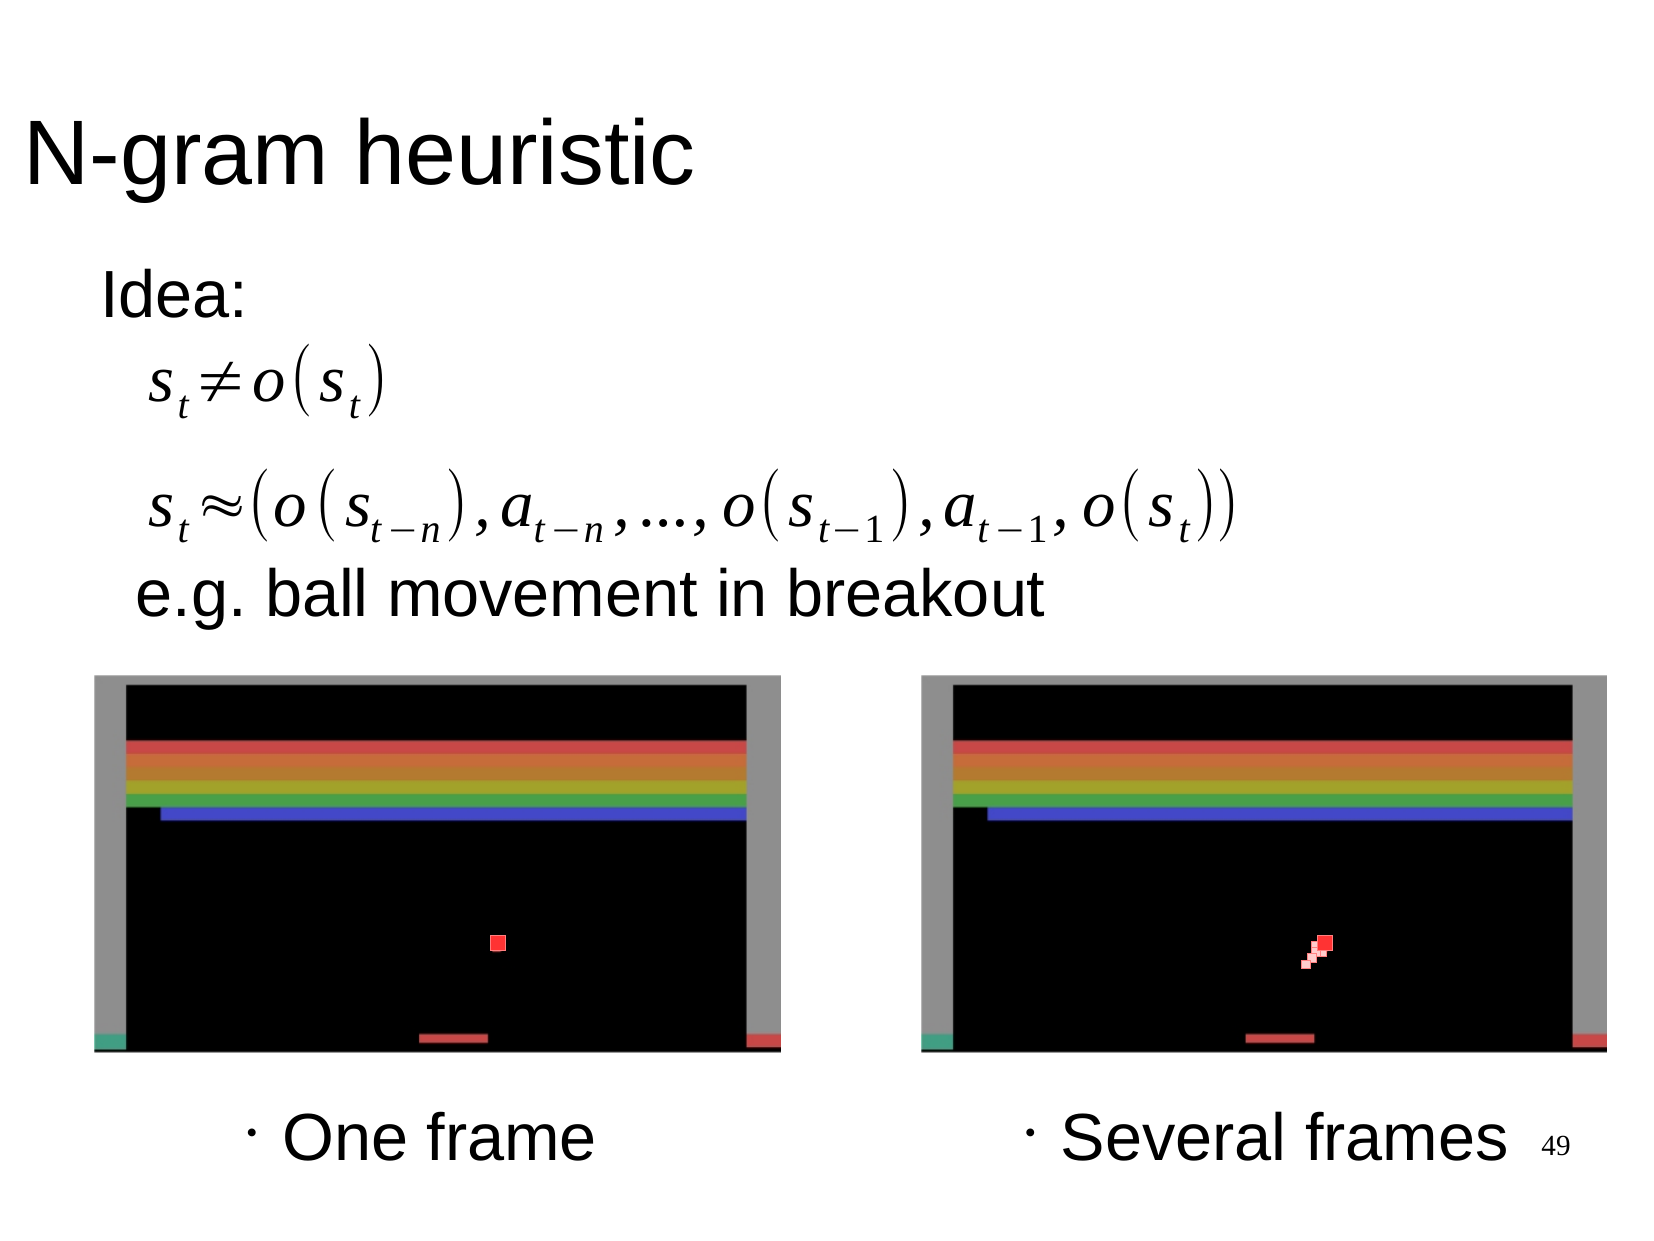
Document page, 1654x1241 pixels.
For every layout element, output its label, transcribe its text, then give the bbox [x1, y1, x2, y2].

text_box Idea: e.g. ball movement in breakout [64, 238, 1255, 649]
text_box One frame [10, 1099, 837, 1175]
title N-gram heuristic [23, 49, 1512, 257]
picture [921, 675, 1607, 1053]
text_box Several frames [837, 1099, 1654, 1175]
chart [131, 339, 403, 426]
picture [94, 675, 781, 1053]
text_box [490, 935, 506, 951]
chart [131, 463, 1256, 550]
text_box [1301, 935, 1333, 969]
